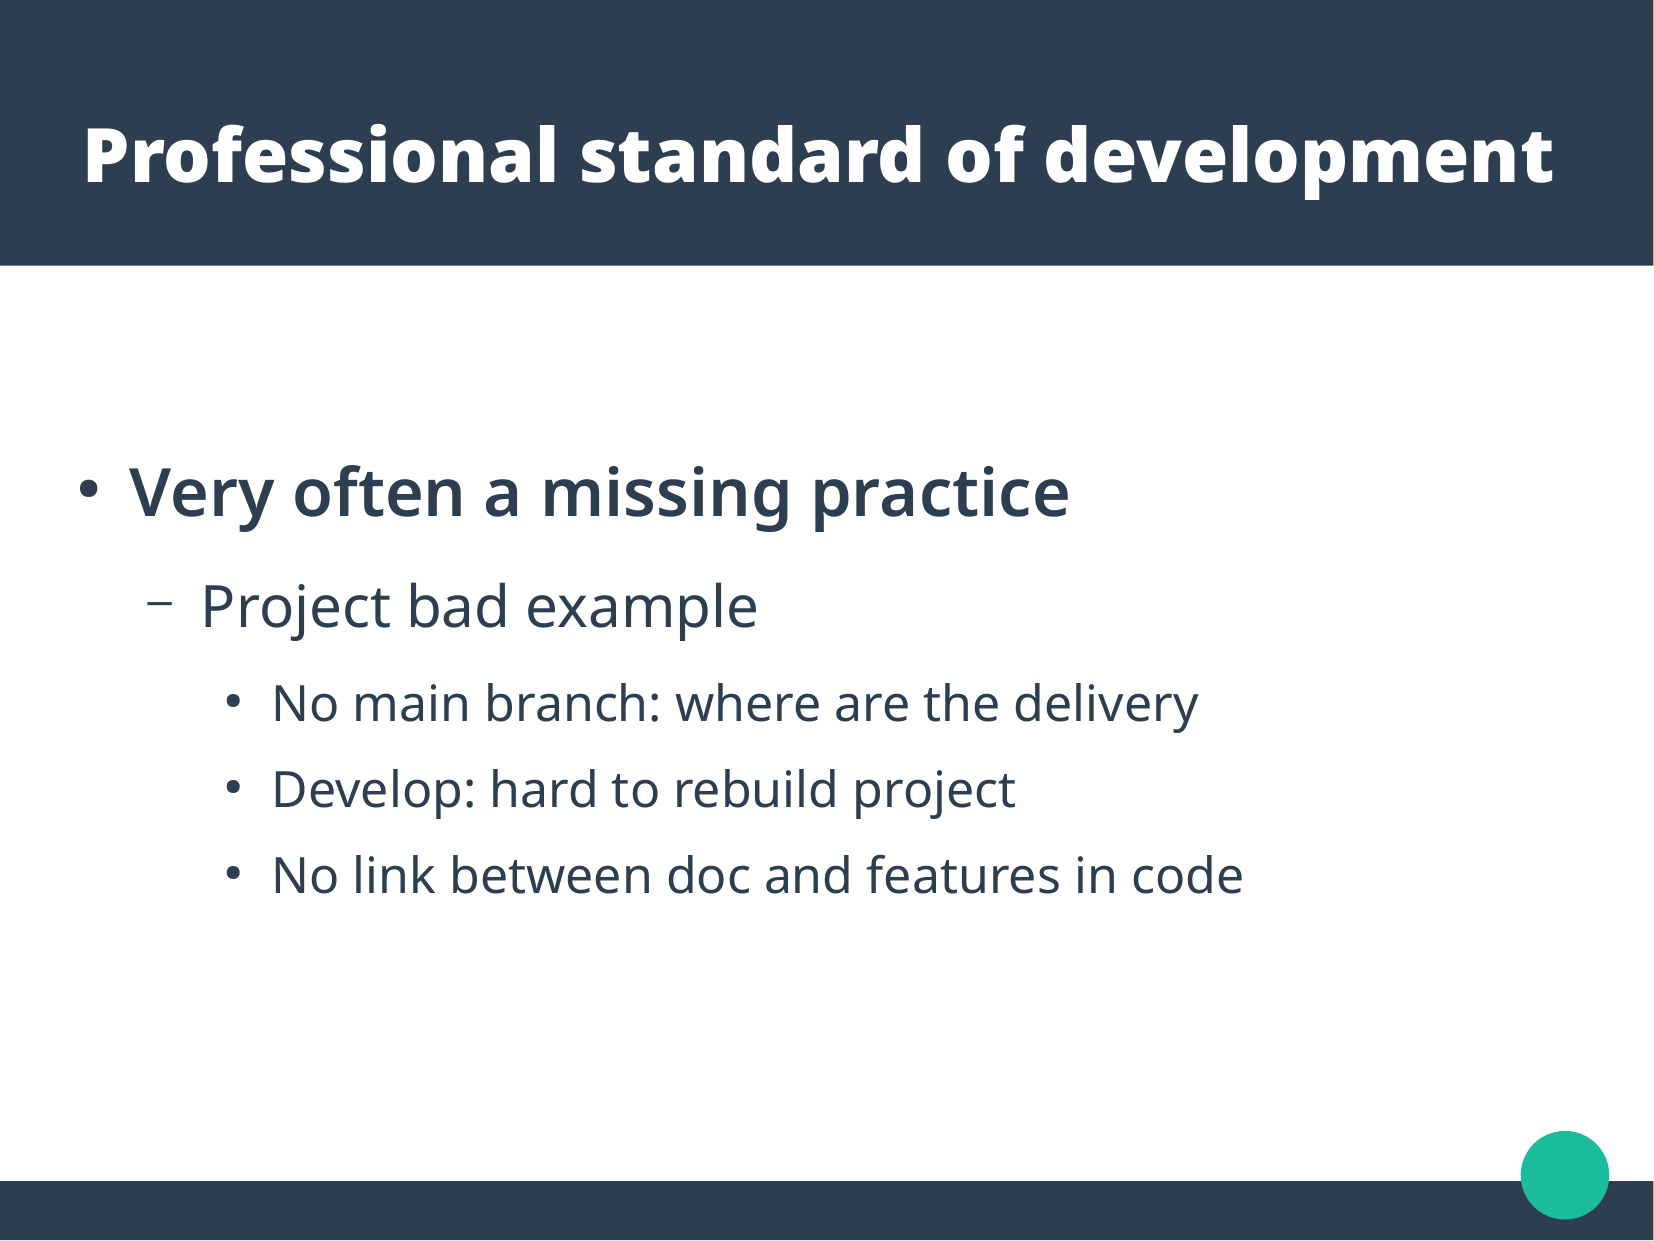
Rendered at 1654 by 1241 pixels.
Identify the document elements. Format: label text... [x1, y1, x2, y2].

list Very often a missing practice Project bad example No main branch: where are the delivery Develop: hard to rebuild project No link between doc and features in code [59, 324, 1595, 1152]
title Professional standard of development [82, 49, 1571, 257]
